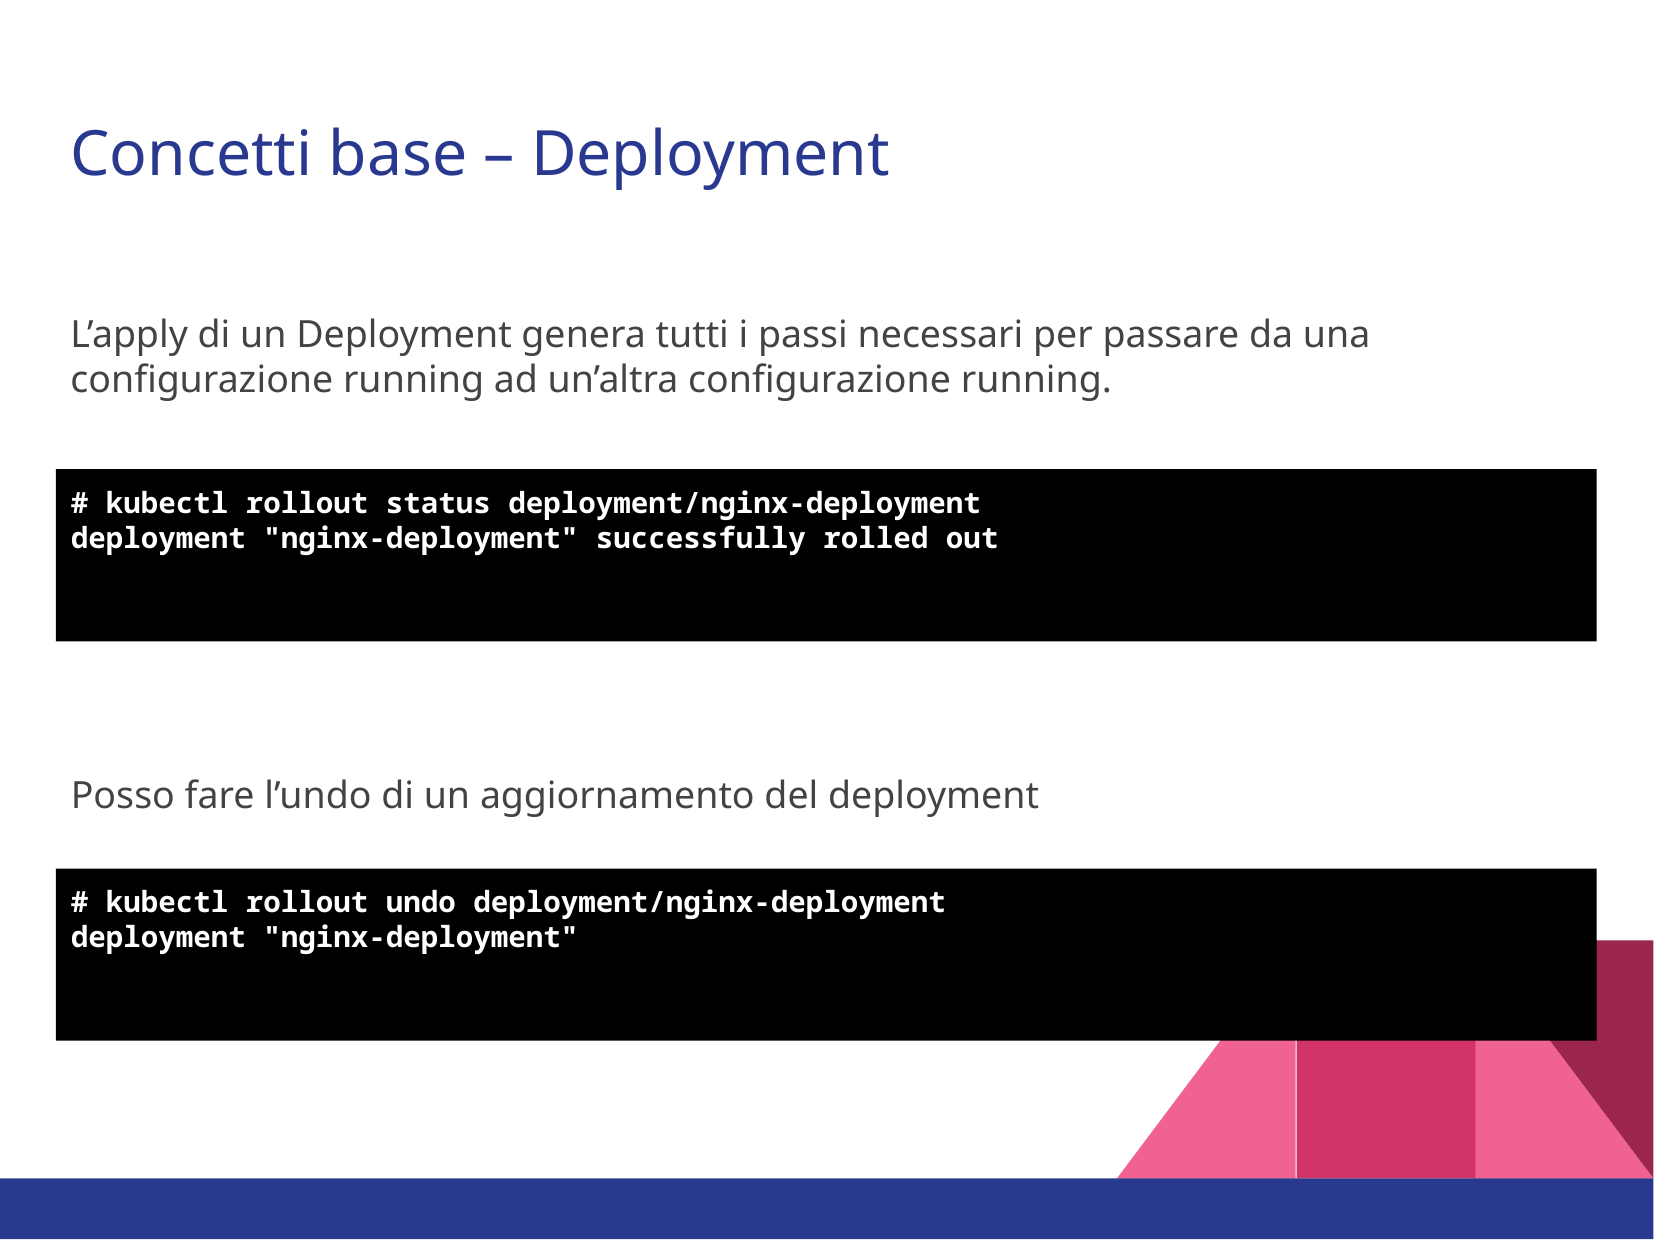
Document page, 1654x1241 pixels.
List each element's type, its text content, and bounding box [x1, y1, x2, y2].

title Concetti base – Deployment [55, 98, 1597, 245]
list Posso fare l’undo di un aggiornamento del deployment [55, 755, 1597, 868]
list # kubectl rollout undo deployment/nginx-deployment deployment "nginx-deployment" [55, 868, 1597, 1041]
list L’apply di un Deployment genera tutti i passi necessari per passare da una configurazione running ad un’altra configurazione running. [55, 295, 1597, 469]
list # kubectl rollout status deployment/nginx-deployment deployment "nginx-deployment" successfully rolled out [55, 469, 1597, 642]
